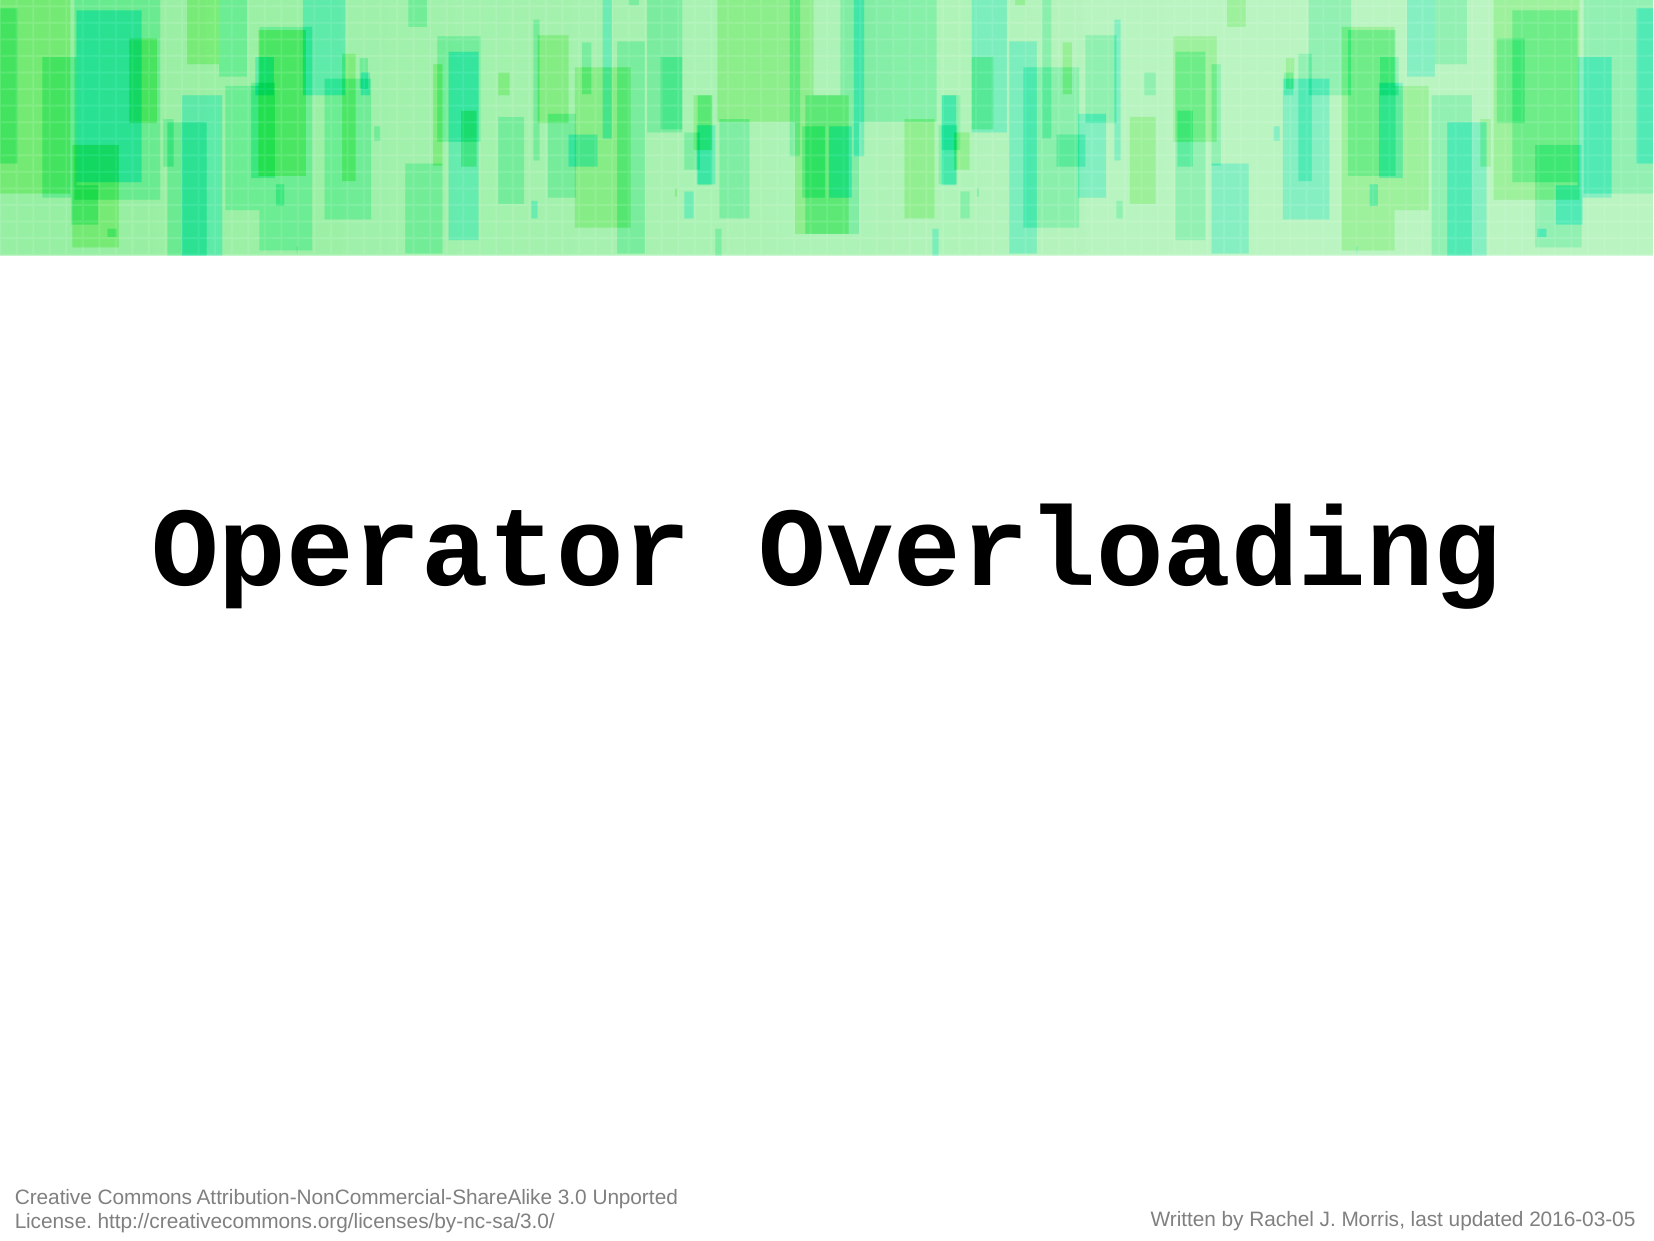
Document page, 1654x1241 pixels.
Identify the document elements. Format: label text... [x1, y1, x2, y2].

picture [0, 0, 1654, 1241]
text_box Creative Commons Attribution-NonCommercial-ShareAlike 3.0 Unported License. http://creativecommons.org/licenses/by-nc-sa/3.0/ [0, 1178, 751, 1241]
subtitle Operator Overloading [82, 285, 1571, 826]
text_box Written by Rachel J. Morris, last updated 2016-03-05 [840, 1200, 1651, 1239]
